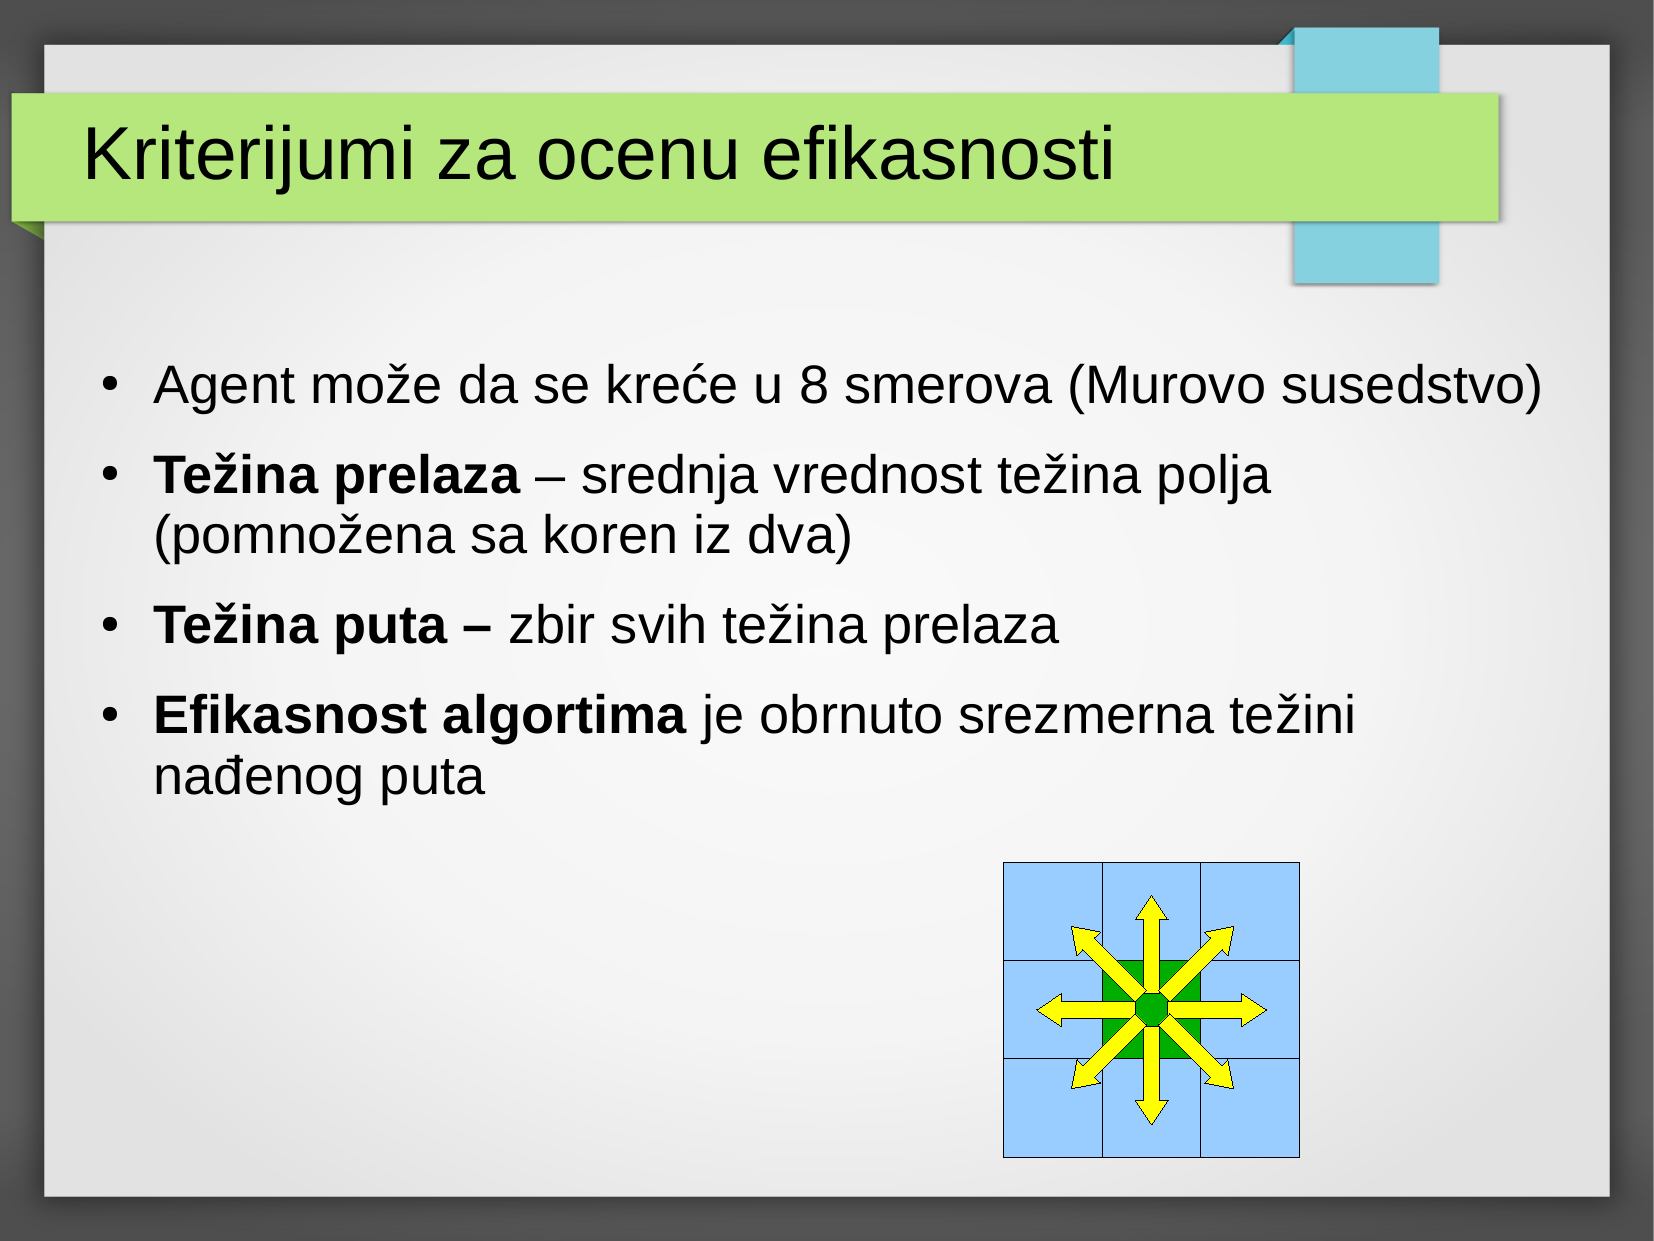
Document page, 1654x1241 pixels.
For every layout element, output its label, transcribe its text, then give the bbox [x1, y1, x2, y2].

picture [0, 0, 1654, 1241]
title Kriterijumi za ocenu efikasnosti [82, 94, 1264, 213]
text_box [1003, 862, 1300, 1158]
list Agent može da se kreće u 8 smerova (Murovo susedstvo) Težina prelaza – srednja vrednost težina polja (pomnožena sa koren iz dva) Težina puta – zbir svih težina prelaza Efikasnost algortima je obrnuto srezmerna težini nađenog puta [82, 354, 1571, 1074]
